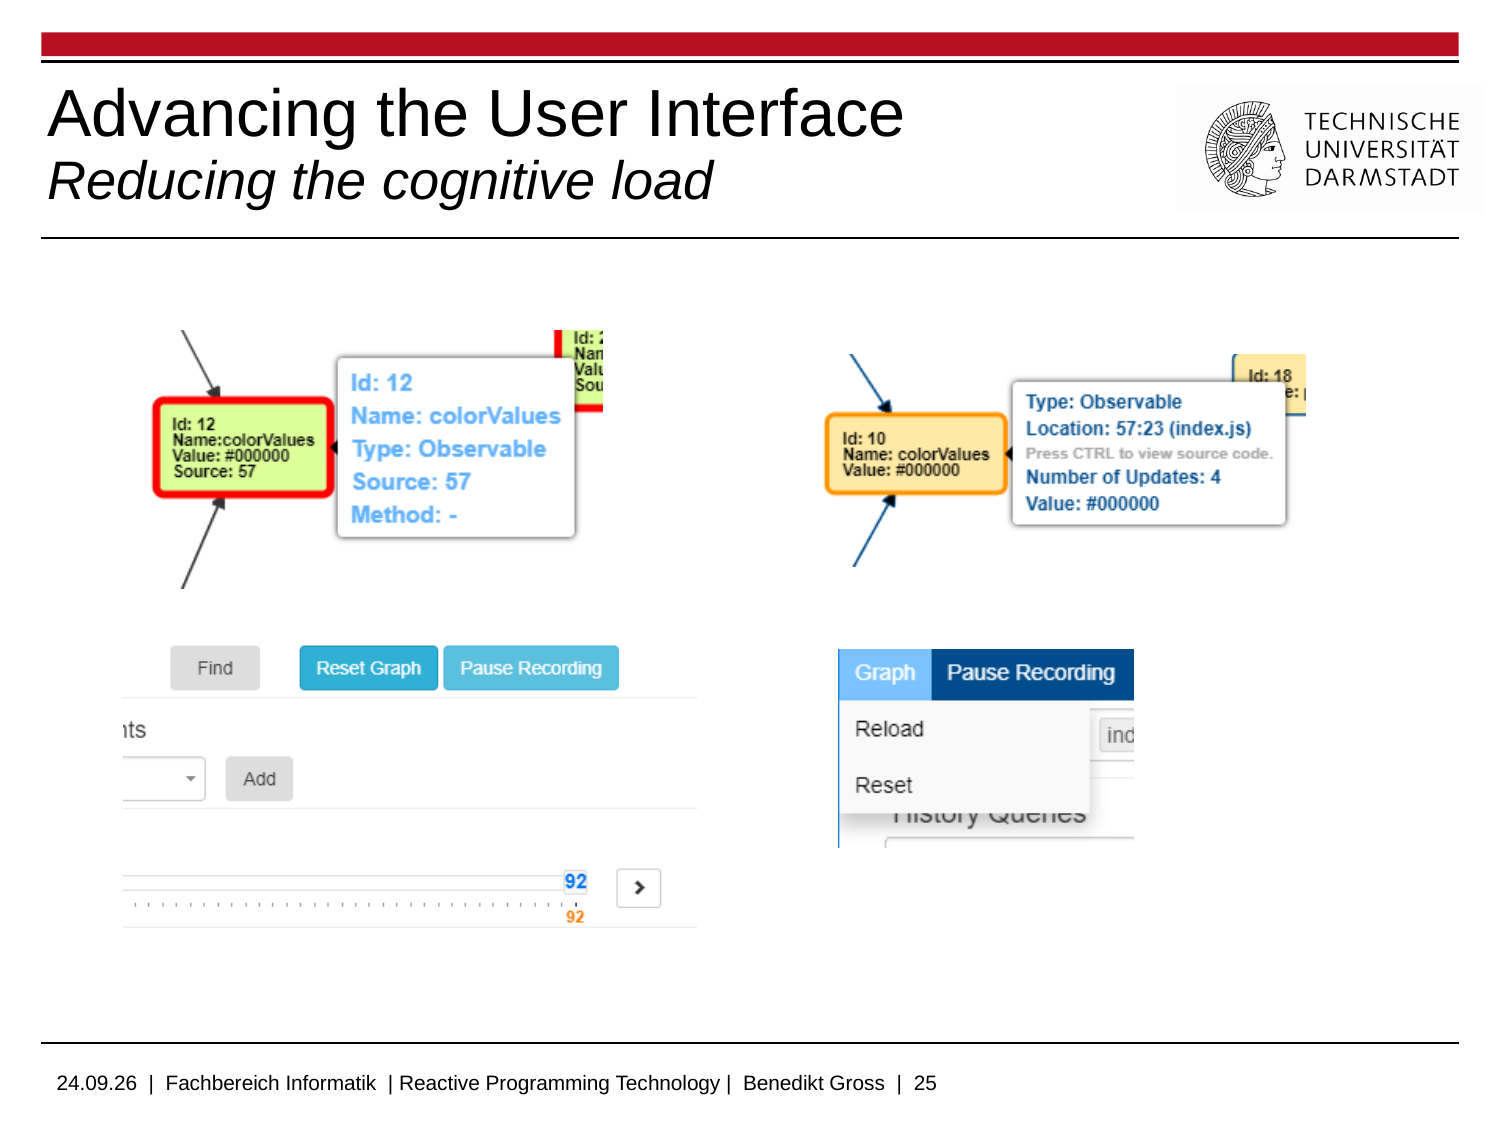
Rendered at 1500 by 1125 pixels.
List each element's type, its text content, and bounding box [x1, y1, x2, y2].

picture [838, 649, 1134, 848]
picture [811, 354, 1306, 567]
title Advancing the User Interface Reducing the cognitive load [47, 68, 1137, 219]
picture [123, 614, 697, 928]
picture [128, 330, 603, 589]
